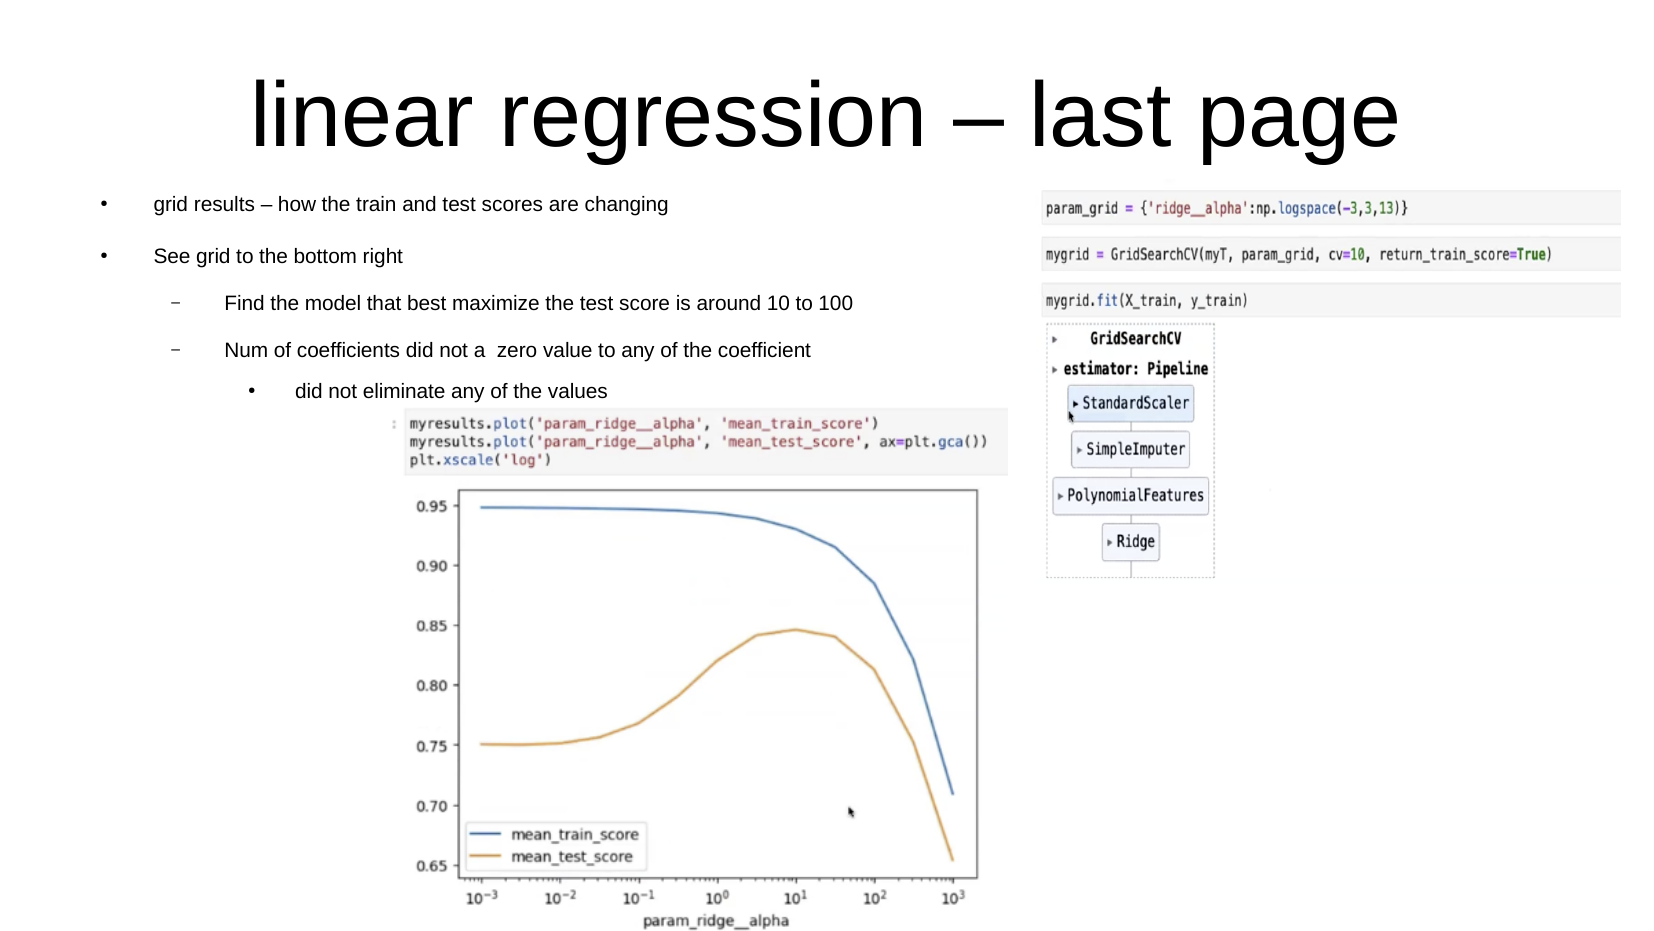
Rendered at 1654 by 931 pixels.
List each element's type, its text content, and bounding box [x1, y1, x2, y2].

picture [390, 404, 1008, 931]
list grid results – how the train and test scores are changing See grid to the bottom right Find the model that best maximize the test score is around 10 to 100 Num of coefficients did not a zero value to any of the coefficient did not eliminate any of the values [82, 192, 1571, 901]
picture [1035, 179, 1621, 598]
title linear regression – last page [82, 37, 1571, 192]
